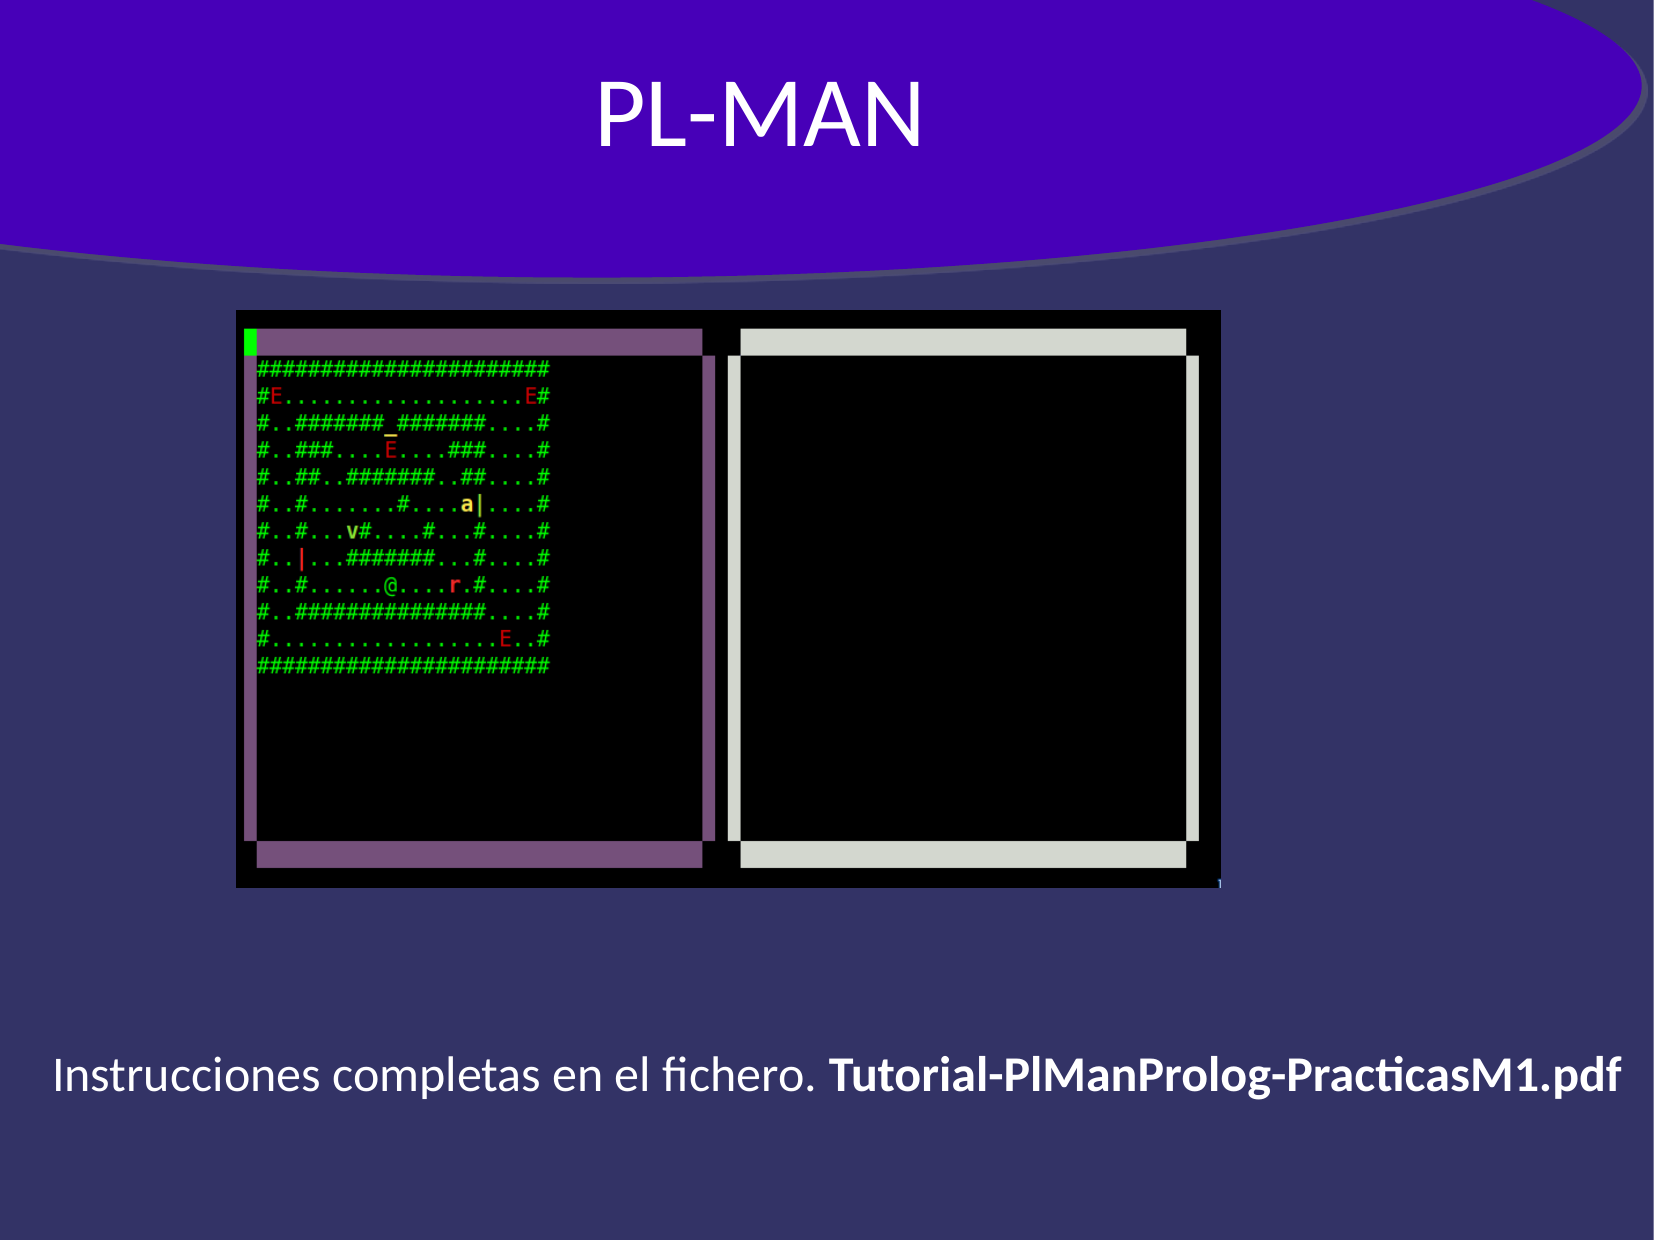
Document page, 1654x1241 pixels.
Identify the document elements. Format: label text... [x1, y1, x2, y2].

text_box [88, 310, 1480, 1033]
picture [236, 310, 1221, 888]
text_box PL-MAN [579, 39, 945, 176]
text_box Instrucciones completas en el fichero. Tutorial-PlManProlog-PracticasM1.pdf [37, 1033, 1653, 1110]
